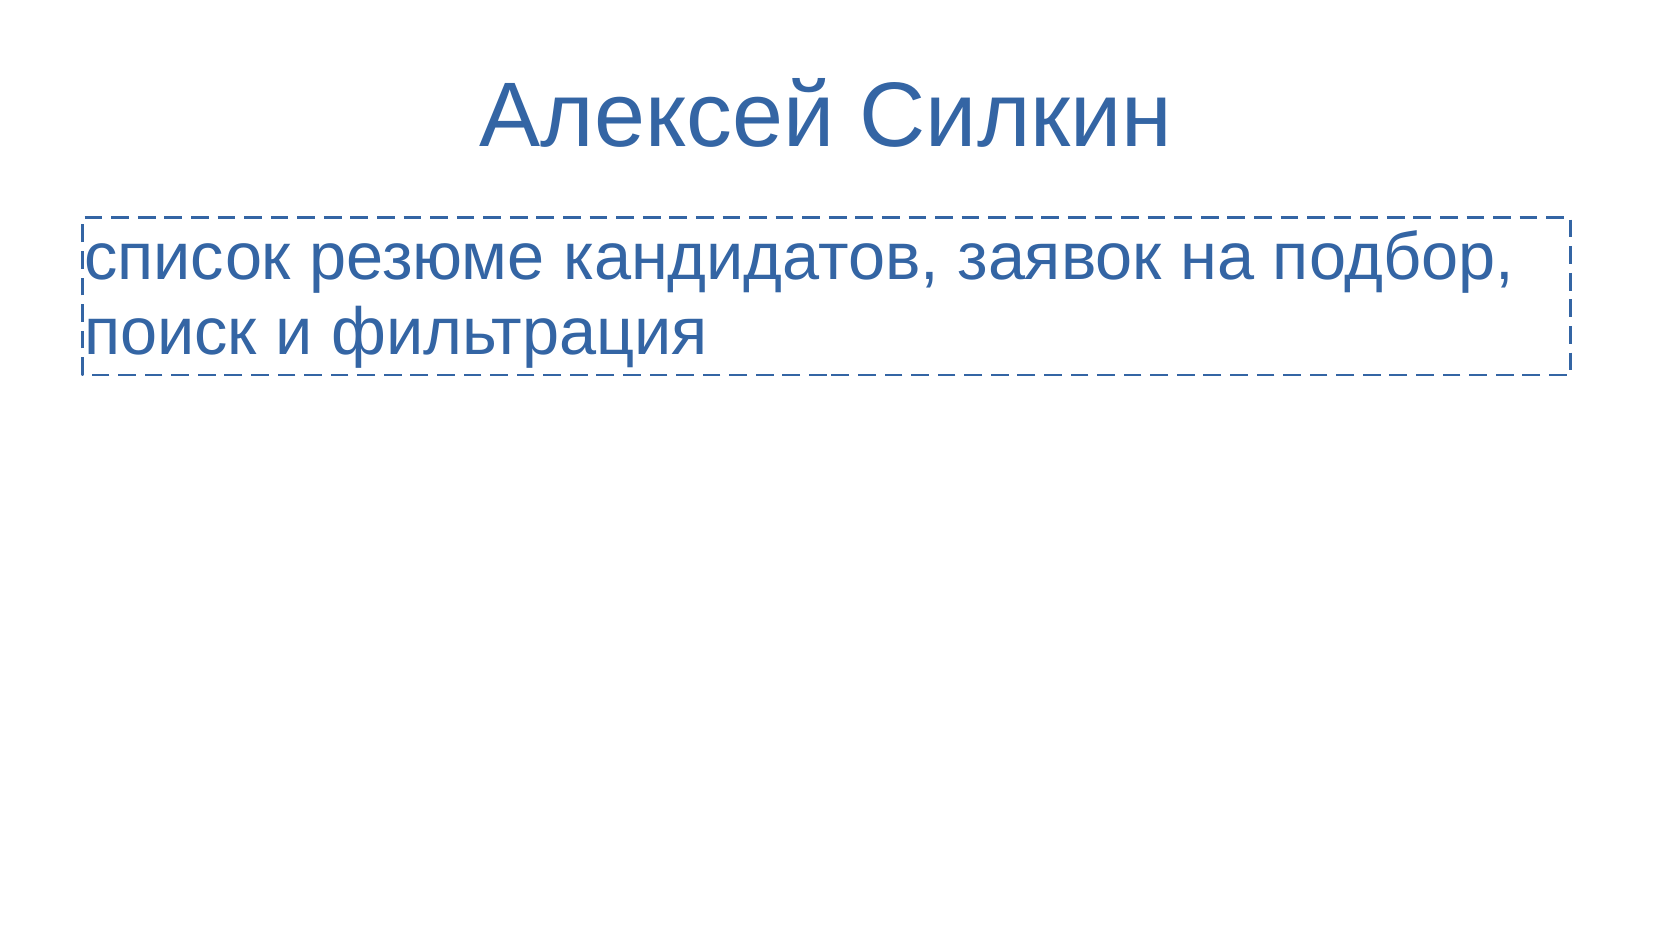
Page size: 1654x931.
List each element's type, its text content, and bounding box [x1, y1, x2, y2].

title Алексей Силкин [82, 37, 1571, 193]
list список резюме кандидатов, заявок на подбор, поиск и фильтрация [82, 217, 1571, 376]
